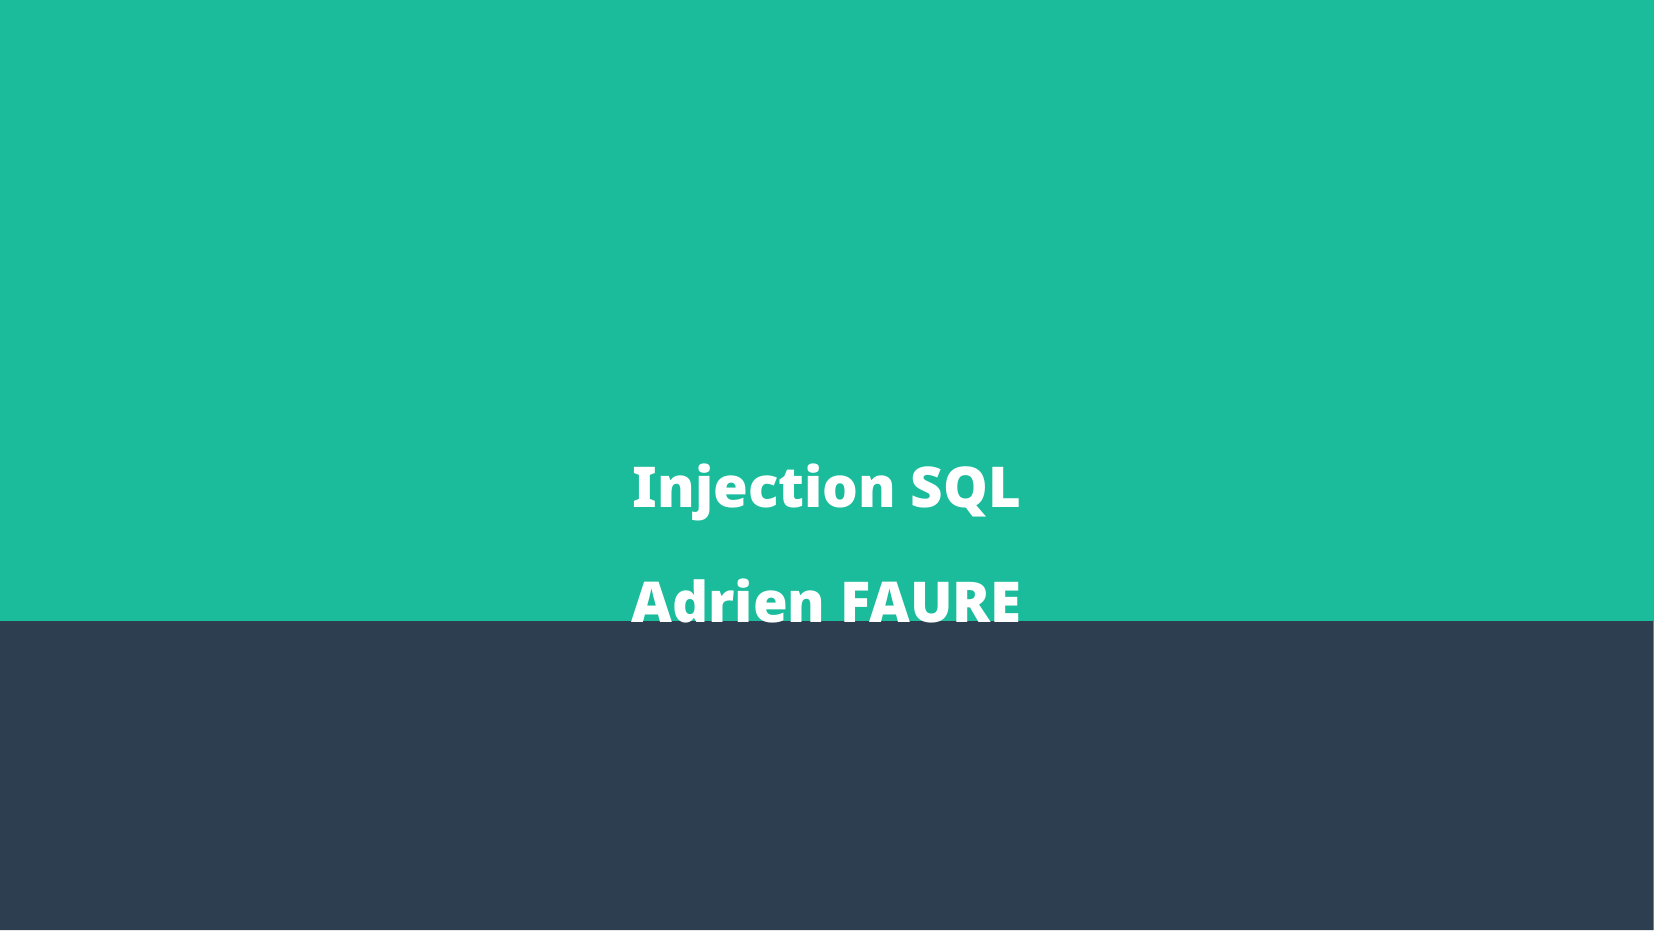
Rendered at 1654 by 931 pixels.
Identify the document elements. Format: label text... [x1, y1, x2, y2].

title Injection SQL Adrien FAURE [59, 425, 1595, 623]
